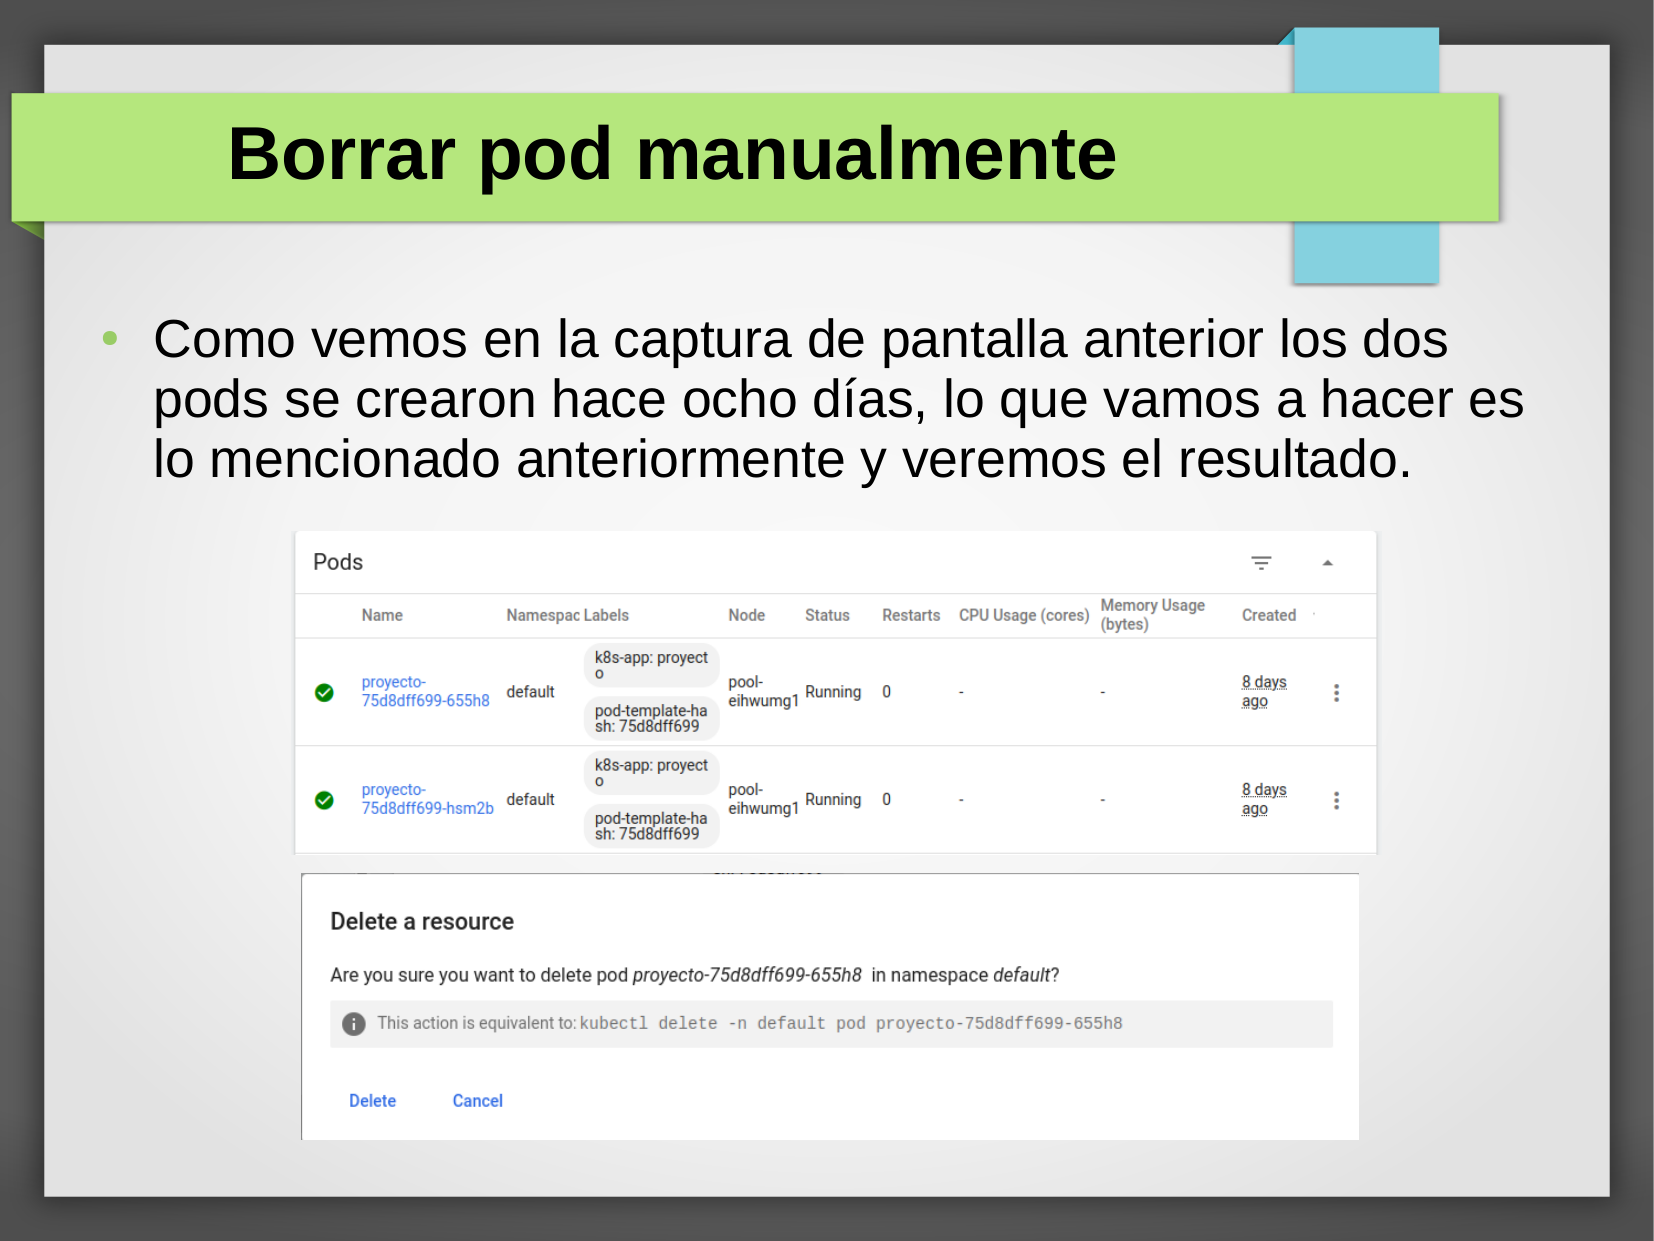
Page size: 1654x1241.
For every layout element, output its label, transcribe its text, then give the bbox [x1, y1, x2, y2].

title Borrar pod manualmente [82, 94, 1264, 213]
list Como vemos en la captura de pantalla anterior los dos pods se crearon hace ocho días, lo que vamos a hacer es lo mencionado anteriormente y veremos el resultado. [82, 309, 1571, 1029]
picture [0, 0, 1654, 1241]
